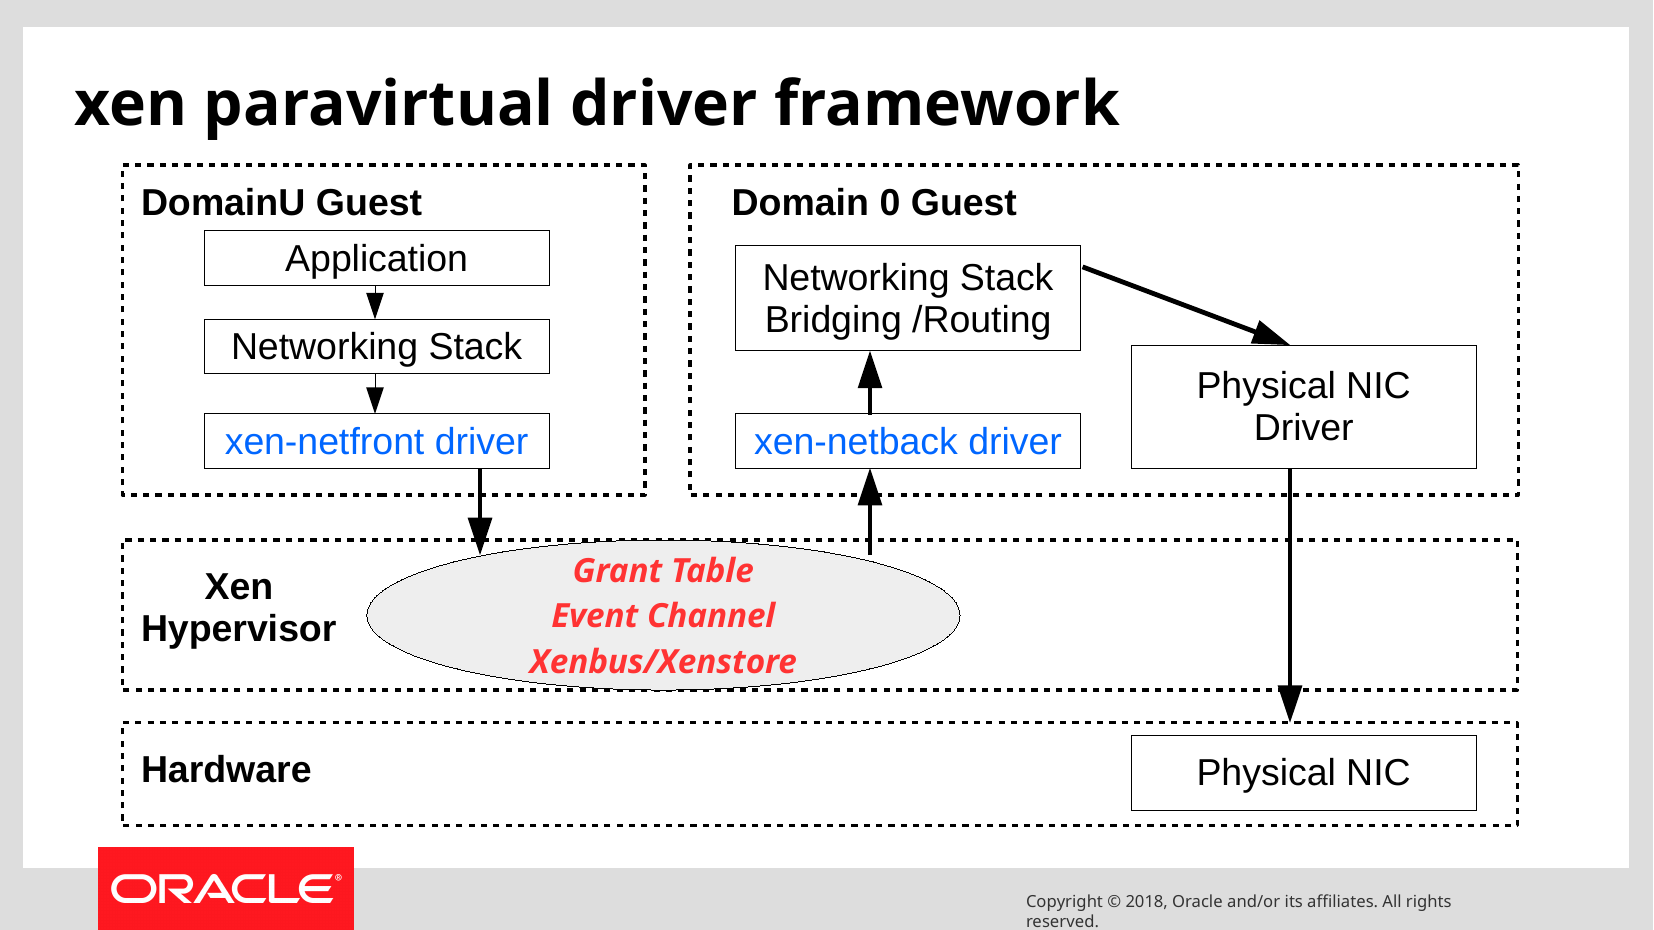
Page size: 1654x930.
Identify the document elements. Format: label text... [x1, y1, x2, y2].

text_box Physical NIC [1131, 735, 1477, 811]
text_box Networking Stack [204, 319, 550, 374]
text_box Networking Stack Bridging /Routing [735, 245, 1081, 351]
text_box xen-netback driver [735, 413, 1081, 469]
text_box Domain 0 Guest [716, 174, 1033, 231]
text_box Grant Table Event Channel Xenbus/Xenstore [366, 540, 961, 691]
text_box xen-netfront driver [204, 413, 550, 469]
text_box Application [204, 230, 550, 286]
text_box Xen Hypervisor [126, 557, 352, 657]
text_box Copyright © 2018, Oracle and/or its affiliates. All rights reserved. [1011, 883, 1534, 918]
text_box DomainU Guest [126, 174, 448, 231]
text_box Hardware [126, 741, 433, 798]
picture [98, 847, 354, 930]
text_box [23, 27, 1629, 868]
text_box Physical NIC Driver [1131, 345, 1477, 469]
text_box xen paravirtual driver framework [60, 50, 1629, 151]
